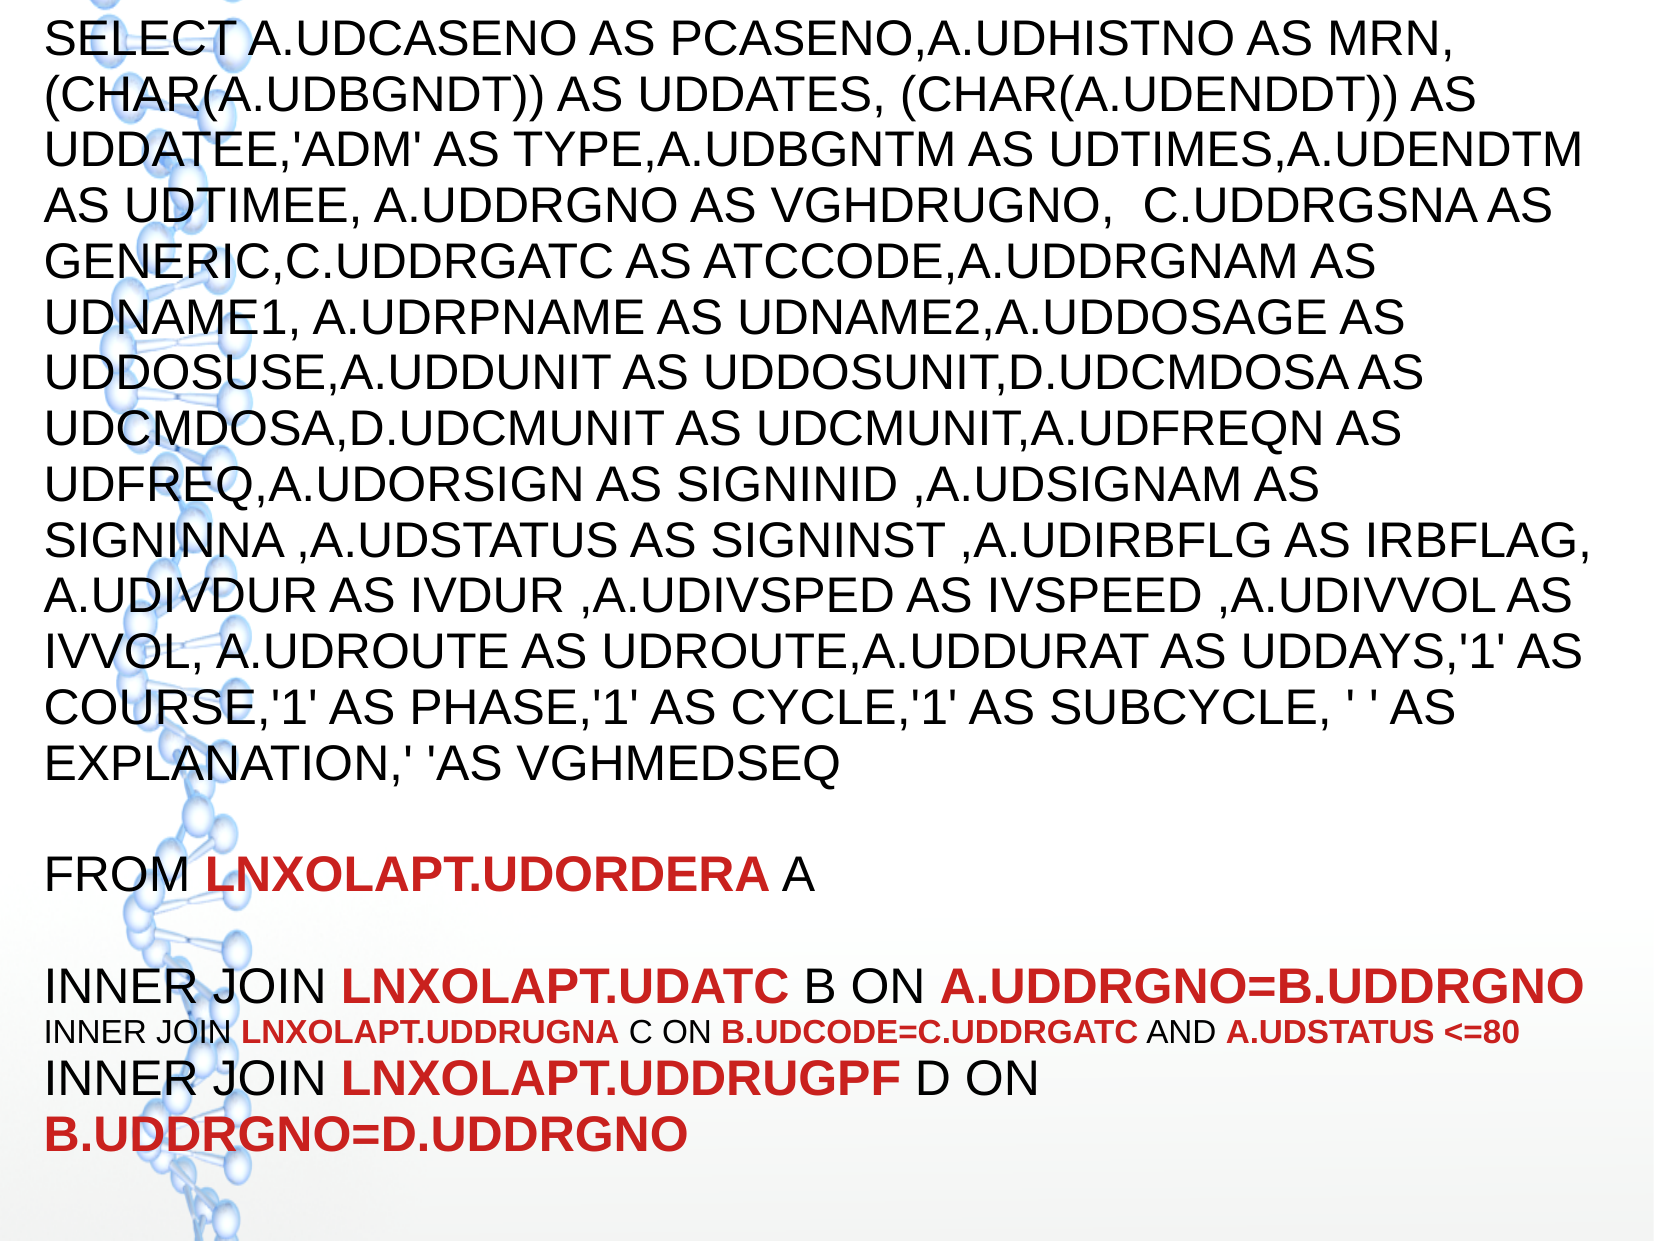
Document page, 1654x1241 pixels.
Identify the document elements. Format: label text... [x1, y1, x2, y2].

text_box SELECT A.UDCASENO AS PCASENO,A.UDHISTNO AS MRN,(CHAR(A.UDBGNDT)) AS UDDATES, (CHAR(A.UDENDDT)) AS UDDATEE,'ADM' AS TYPE,A.UDBGNTM AS UDTIMES,A.UDENDTM AS UDTIMEE, A.UDDRGNO AS VGHDRUGNO, C.UDDRGSNA AS GENERIC,C.UDDRGATC AS ATCCODE,A.UDDRGNAM AS UDNAME1, A.UDRPNAME AS UDNAME2,A.UDDOSAGE AS UDDOSUSE,A.UDDUNIT AS UDDOSUNIT,D.UDCMDOSA AS UDCMDOSA,D.UDCMUNIT AS UDCMUNIT,A.UDFREQN AS UDFREQ,A.UDORSIGN AS SIGNINID ,A.UDSIGNAM AS SIGNINNA ,A.UDSTATUS AS SIGNINST ,A.UDIRBFLG AS IRBFLAG, A.UDIVDUR AS IVDUR ,A.UDIVSPED AS IVSPEED ,A.UDIVVOL AS IVVOL, A.UDROUTE AS UDROUTE,A.UDDURAT AS UDDAYS,'1' AS COURSE,'1' AS PHASE,'1' AS CYCLE,'1' AS SUBCYCLE, ' ' AS EXPLANATION,' 'AS VGHMEDSEQ FROM LNXOLAPT.UDORDERA A INNER JOIN LNXOLAPT.UDATC B ON A.UDDRGNO=B.UDDRGNO INNER JOIN LNXOLAPT.UDDRUGNA C ON B.UDCODE=C.UDDRGATC AND A.UDSTATUS <=80 INNER JOIN LNXOLAPT.UDDRUGPF D ON B.UDDRGNO=D.UDDRGNO [28, 2, 1634, 1193]
picture [0, 0, 1654, 1241]
